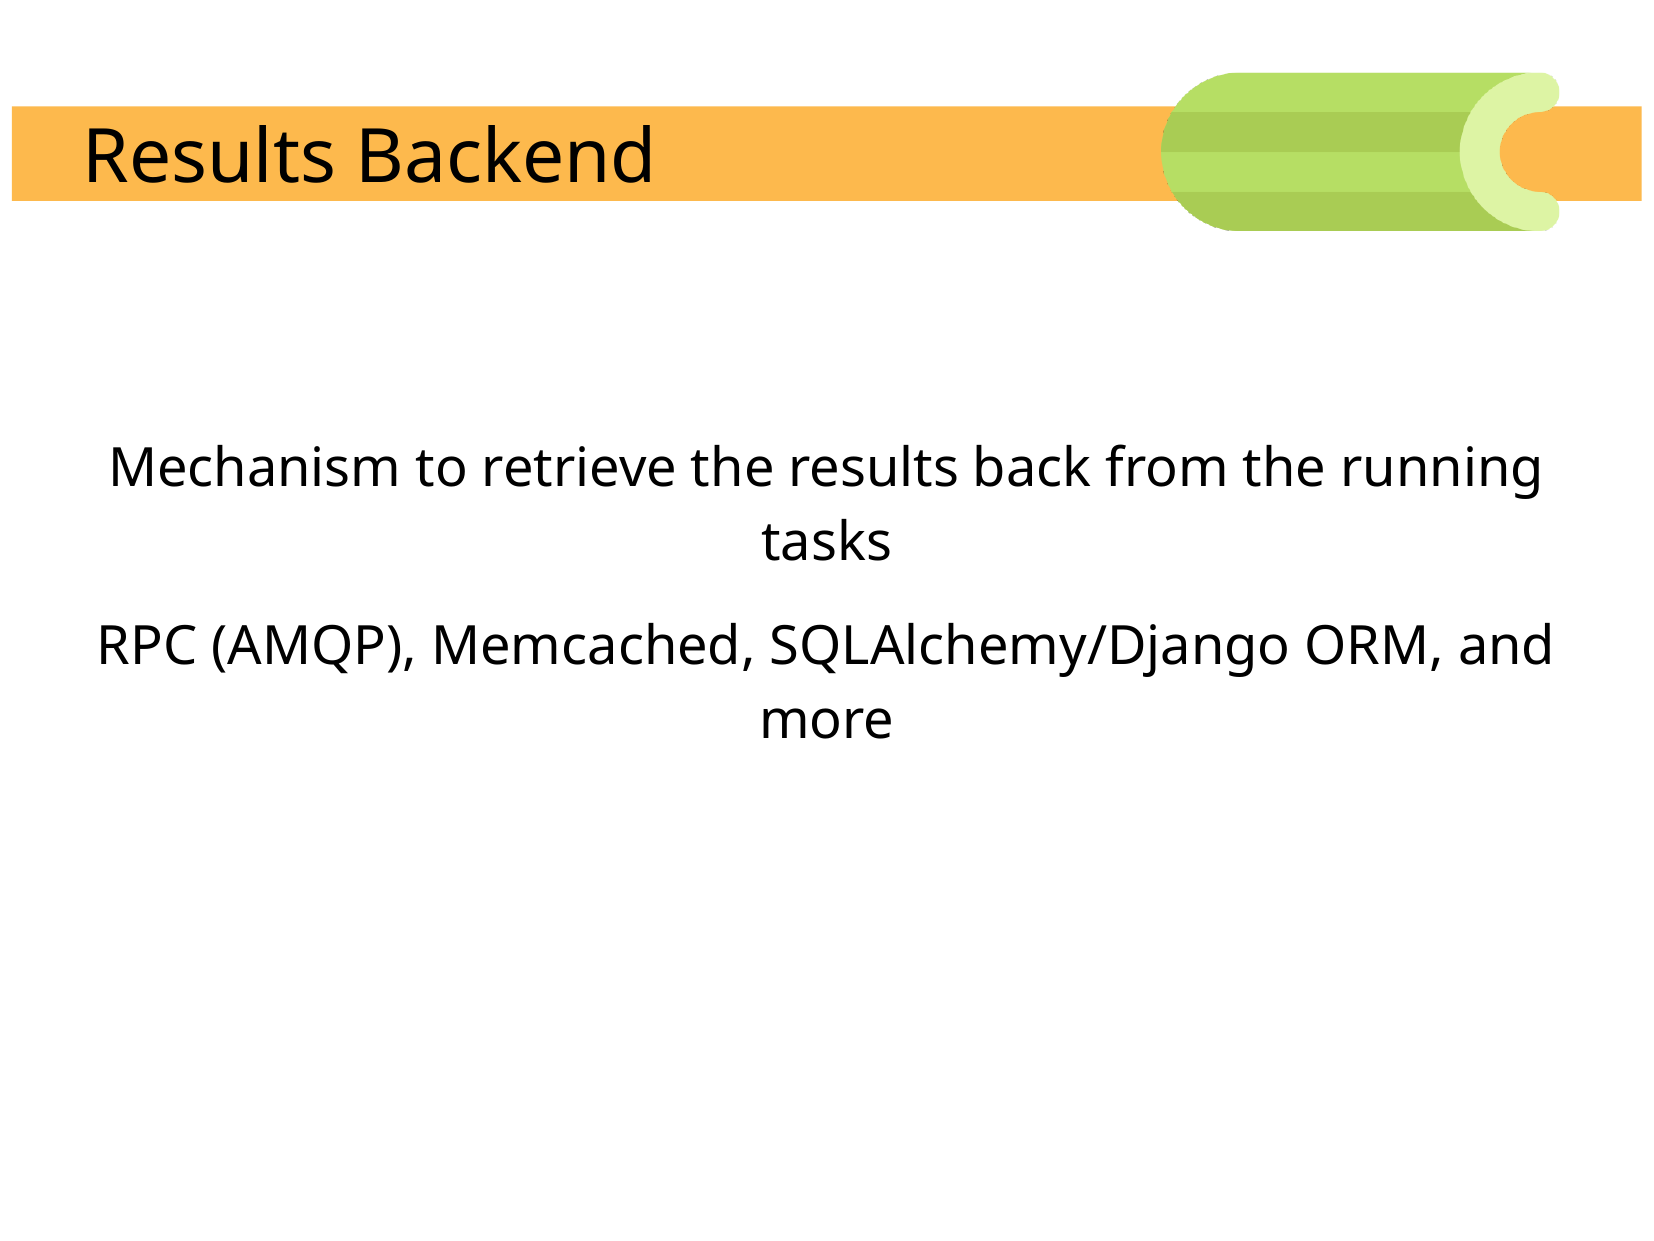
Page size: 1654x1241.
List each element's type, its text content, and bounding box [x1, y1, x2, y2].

list Mechanism to retrieve the results back from the running tasks RPC (AMQP), Memcached, SQLAlchemy/Django ORM, and more [82, 259, 1571, 1130]
title Results Backend [82, 94, 1264, 213]
picture [1160, 0, 1560, 259]
